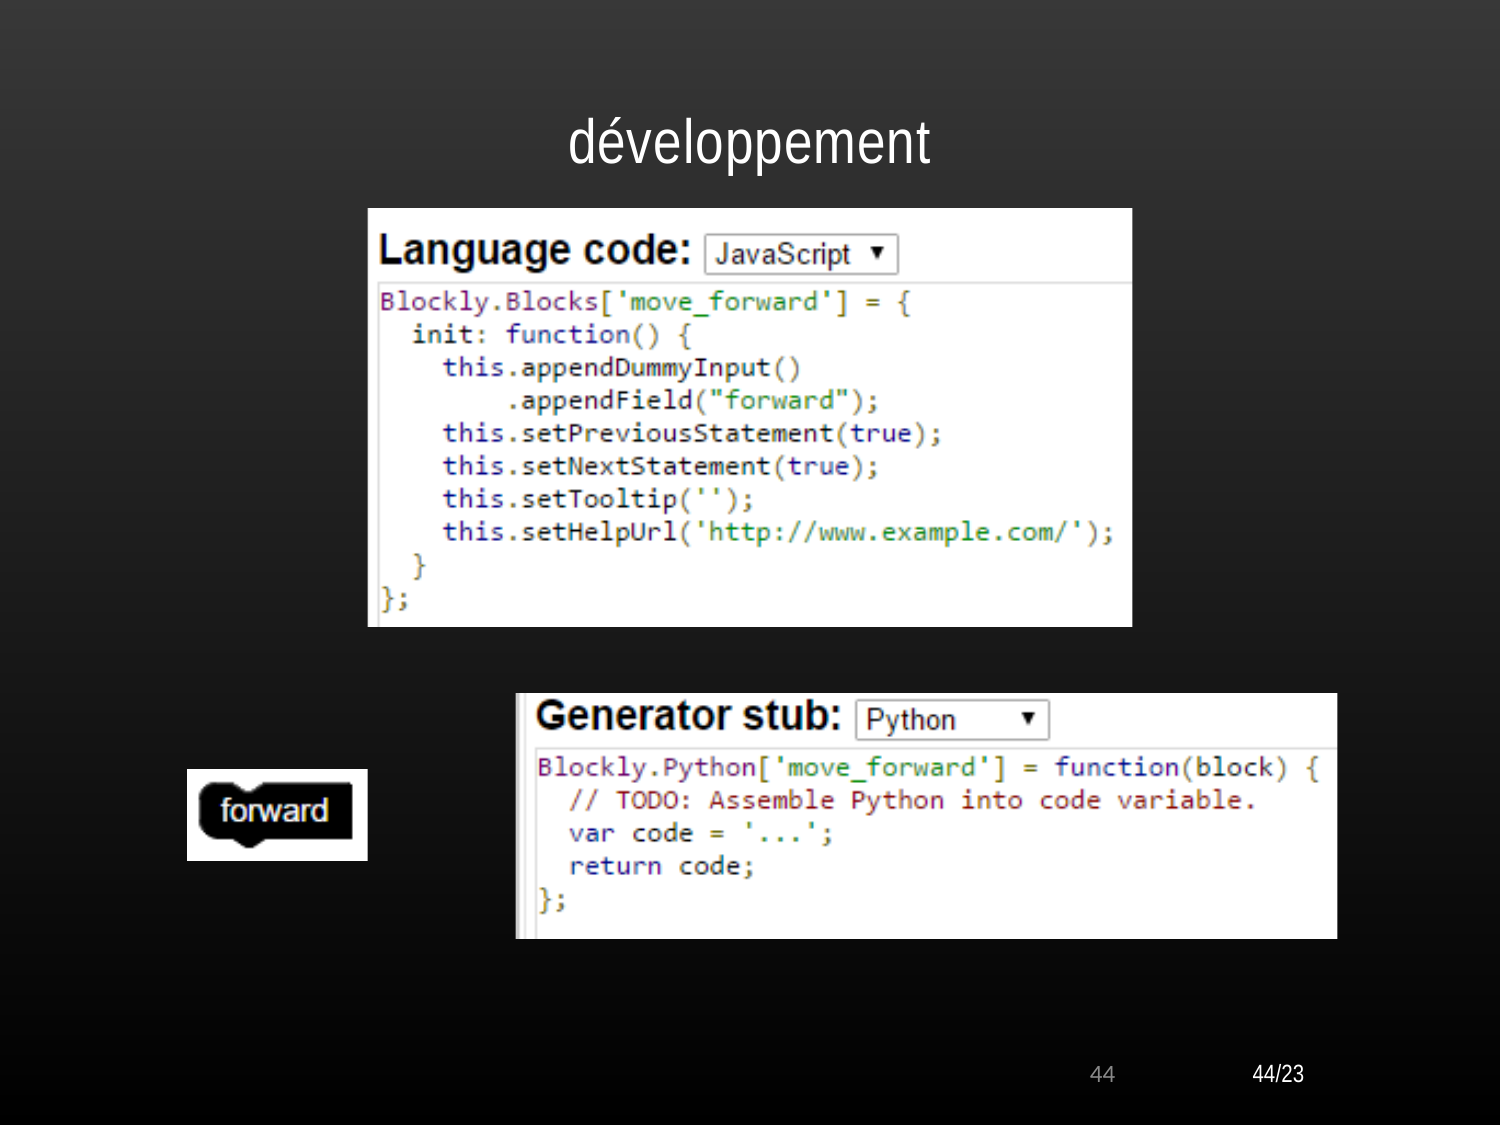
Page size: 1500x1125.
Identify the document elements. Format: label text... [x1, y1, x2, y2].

picture [515, 693, 1338, 939]
picture [367, 208, 1133, 627]
text_box <numéro>/23 [1237, 1042, 1401, 1103]
title développement [99, 45, 1400, 233]
picture [187, 769, 368, 861]
